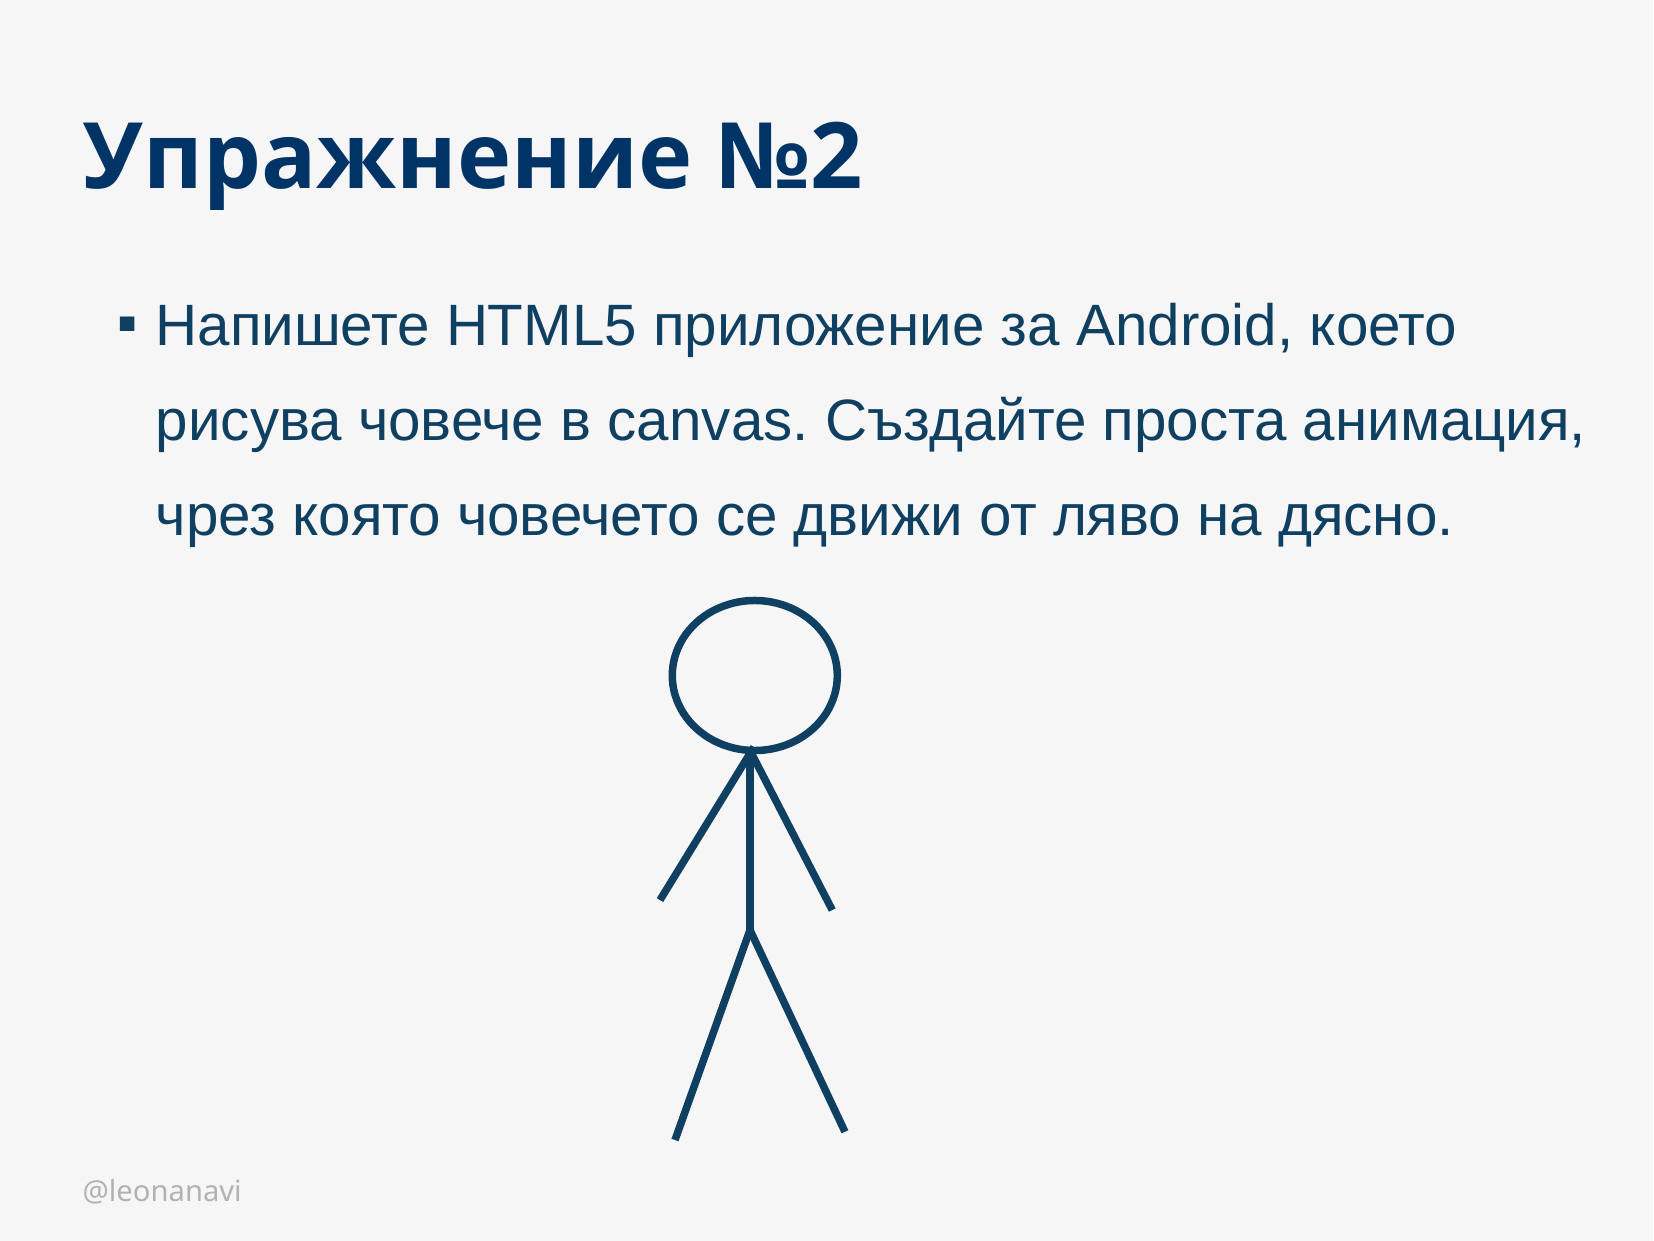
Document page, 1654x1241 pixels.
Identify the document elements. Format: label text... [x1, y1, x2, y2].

title Упражнение №2 [82, 49, 1571, 257]
text_box Напишете HTML5 приложение за Android, което рисува човече в canvas. Създайте проста анимация, чрез която човечето се движи от ляво на дясно. [105, 285, 1653, 1241]
